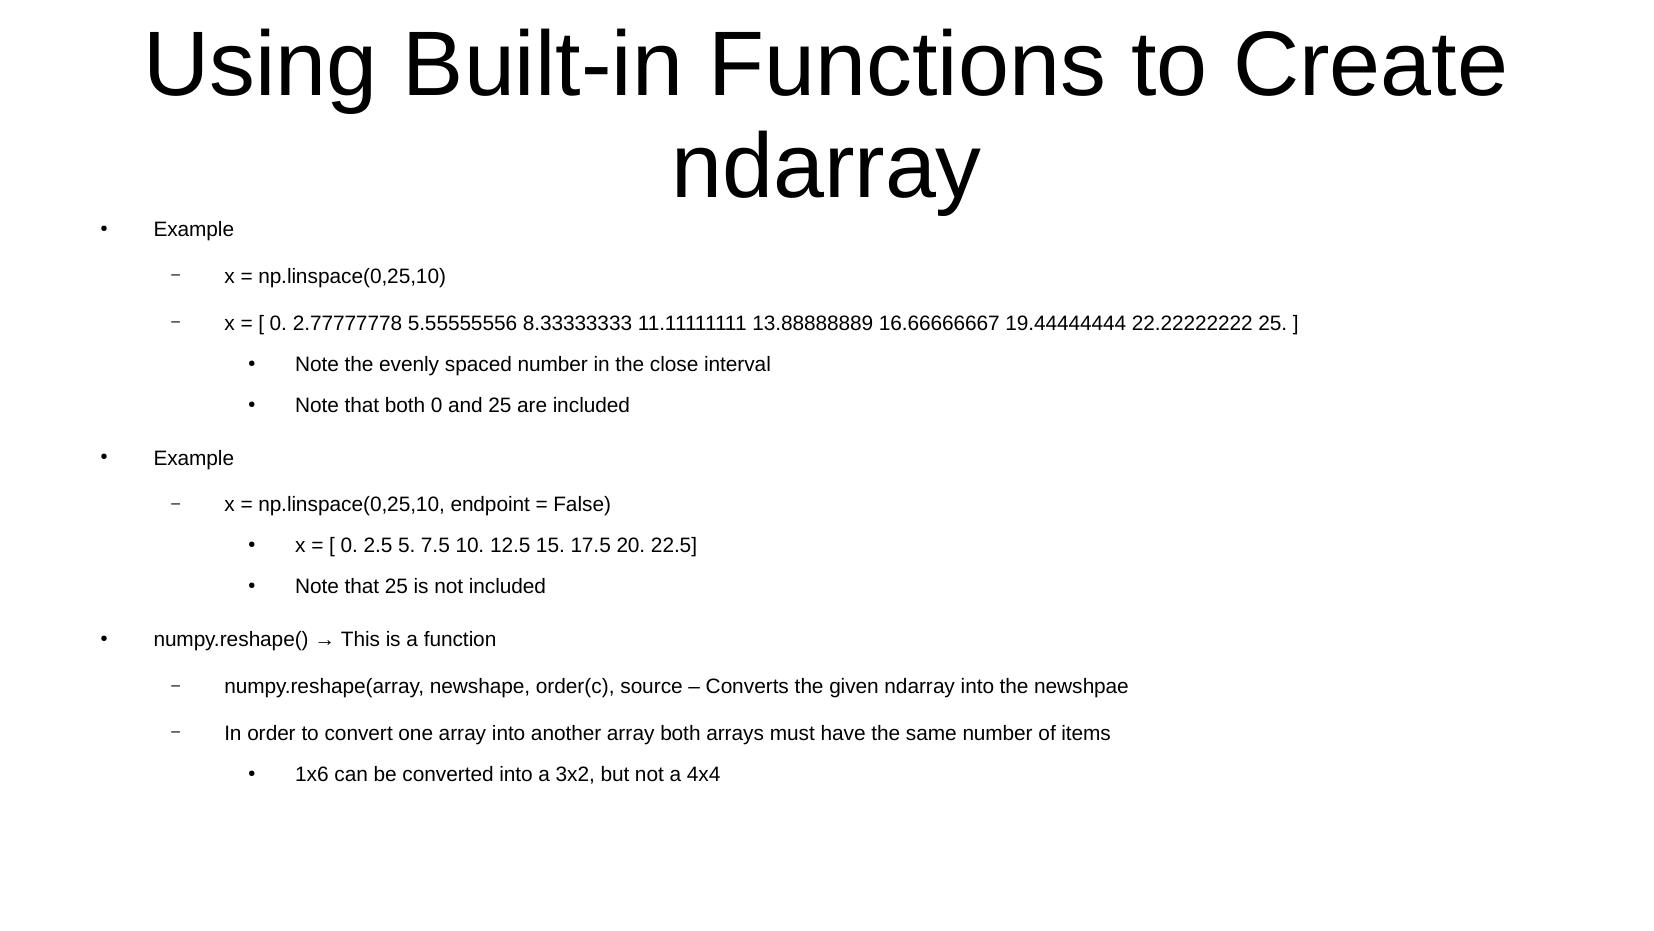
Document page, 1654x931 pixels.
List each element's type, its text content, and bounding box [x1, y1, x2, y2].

list Example x = np.linspace(0,25,10) x = [ 0. 2.77777778 5.55555556 8.33333333 11.11111111 13.88888889 16.66666667 19.44444444 22.22222222 25. ] Note the evenly spaced number in the close interval Note that both 0 and 25 are included Example x = np.linspace(0,25,10, endpoint = False) x = [ 0. 2.5 5. 7.5 10. 12.5 15. 17.5 20. 22.5] Note that 25 is not included numpy.reshape() → This is a function numpy.reshape(array, newshape, order(c), source – Converts the given ndarray into the newshpae In order to convert one array into another array both arrays must have the same number of items 1x6 can be converted into a 3x2, but not a 4x4 [82, 217, 1636, 901]
title Using Built-in Functions to Create ndarray [82, 12, 1571, 217]
